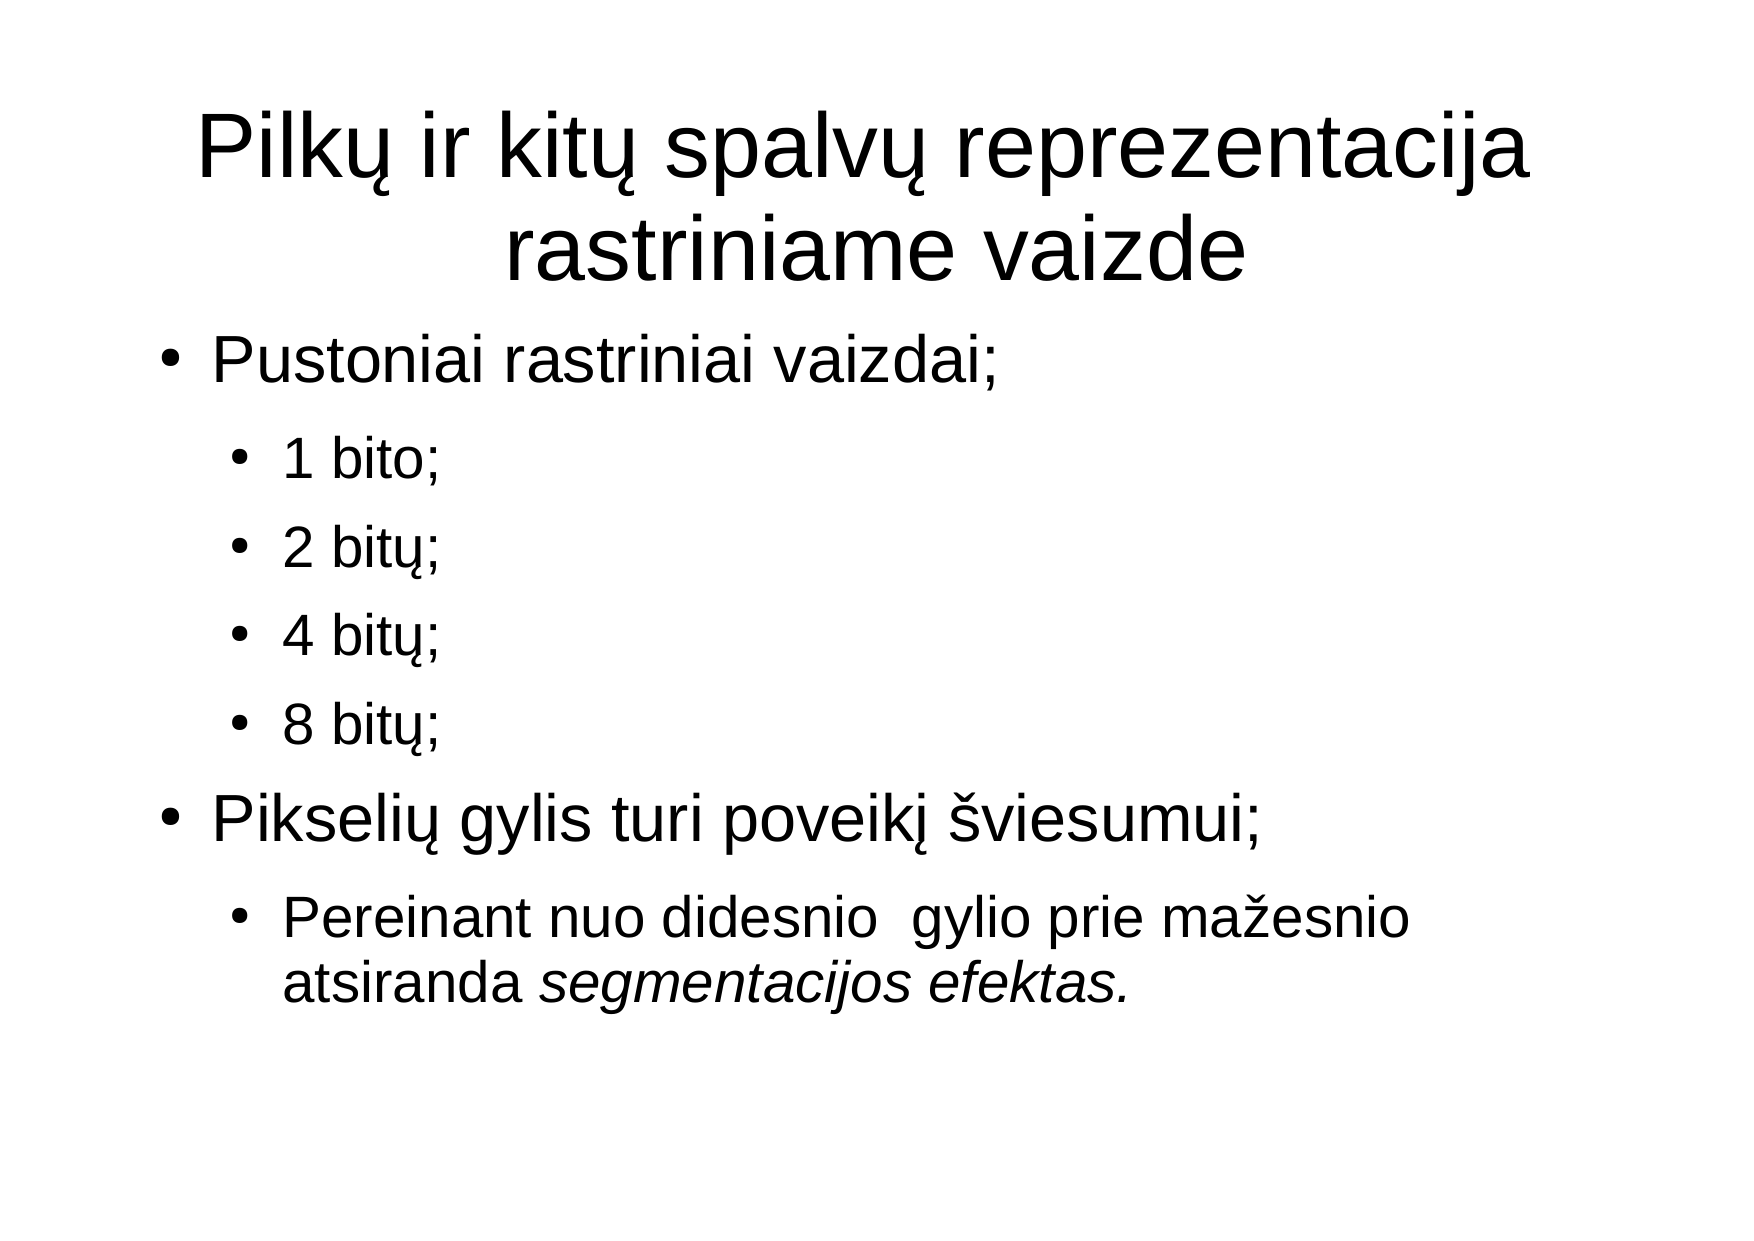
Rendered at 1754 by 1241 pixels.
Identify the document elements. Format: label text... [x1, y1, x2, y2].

list Pustoniai rastriniai vaizdai; 1 bito; 2 bitų; 4 bitų; 8 bitų; Pikselių gylis turi poveikį šviesumui; Pereinant nuo didesnio gylio prie mažesnio atsiranda segmentacijos efektas. [140, 321, 1614, 1048]
title Pilkų ir kitų spalvų reprezentacija rastriniame vaizde [140, 94, 1614, 301]
